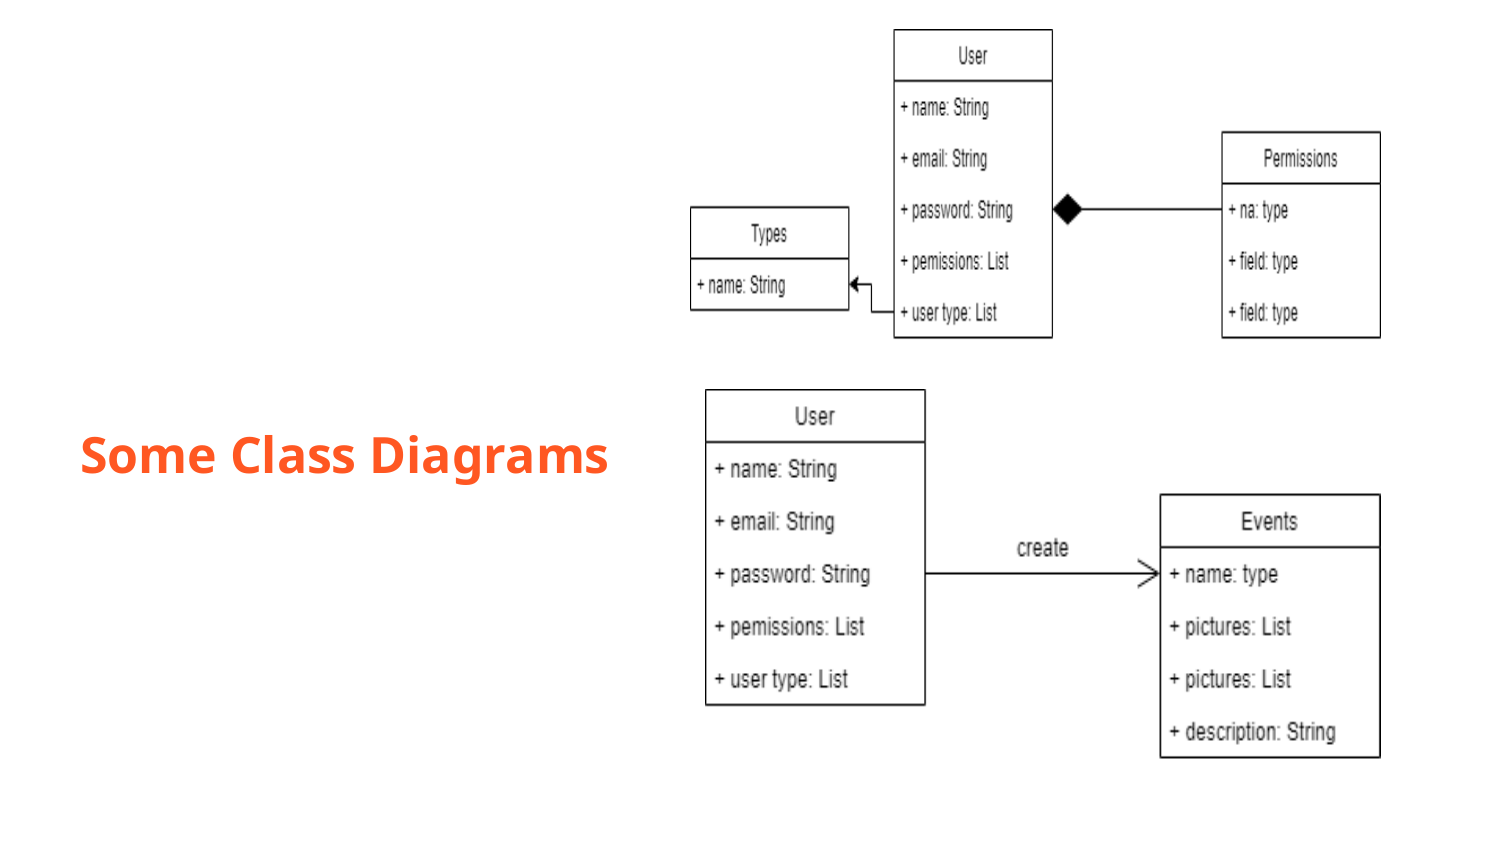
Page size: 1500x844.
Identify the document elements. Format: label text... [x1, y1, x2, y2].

title Some Class Diagrams [45, 255, 646, 499]
picture [690, 29, 1381, 346]
picture [705, 389, 1381, 766]
